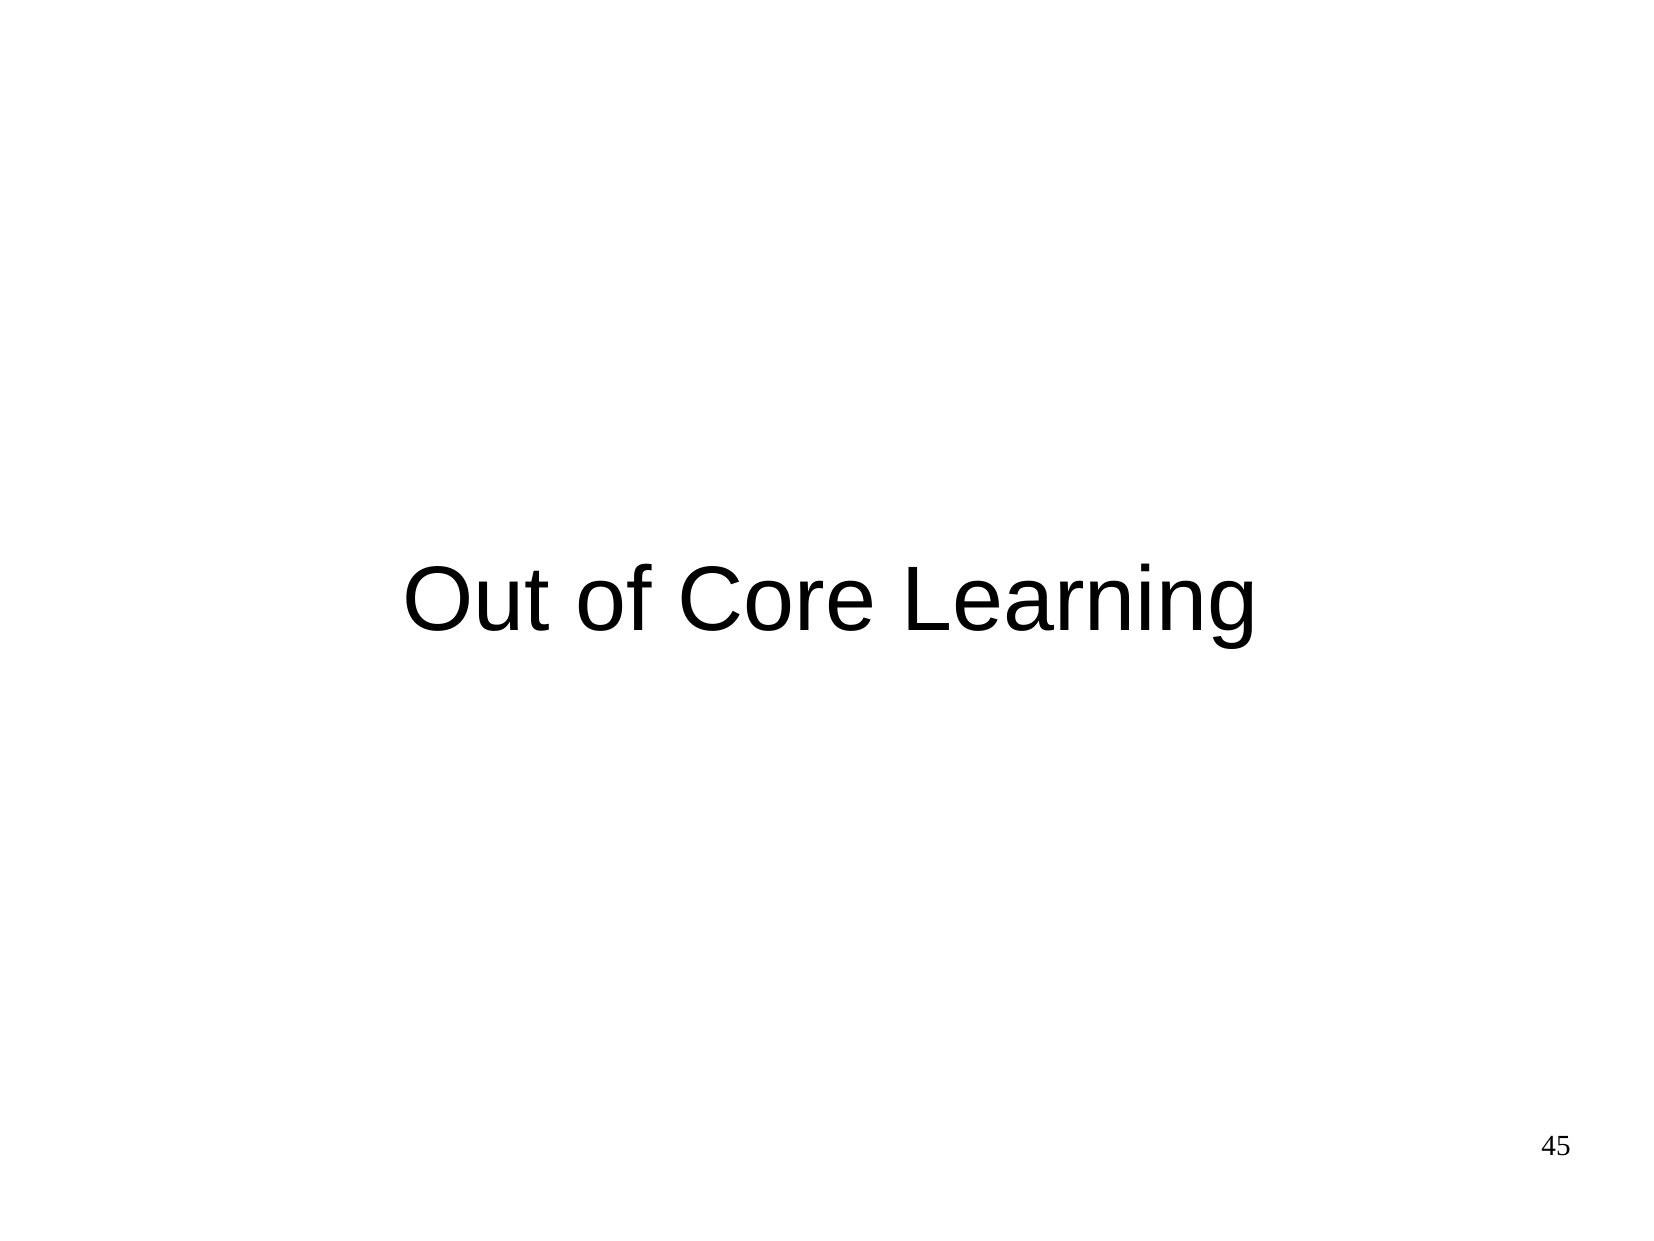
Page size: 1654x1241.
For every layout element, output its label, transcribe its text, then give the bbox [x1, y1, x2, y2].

title Out of Core Learning [86, 495, 1576, 703]
